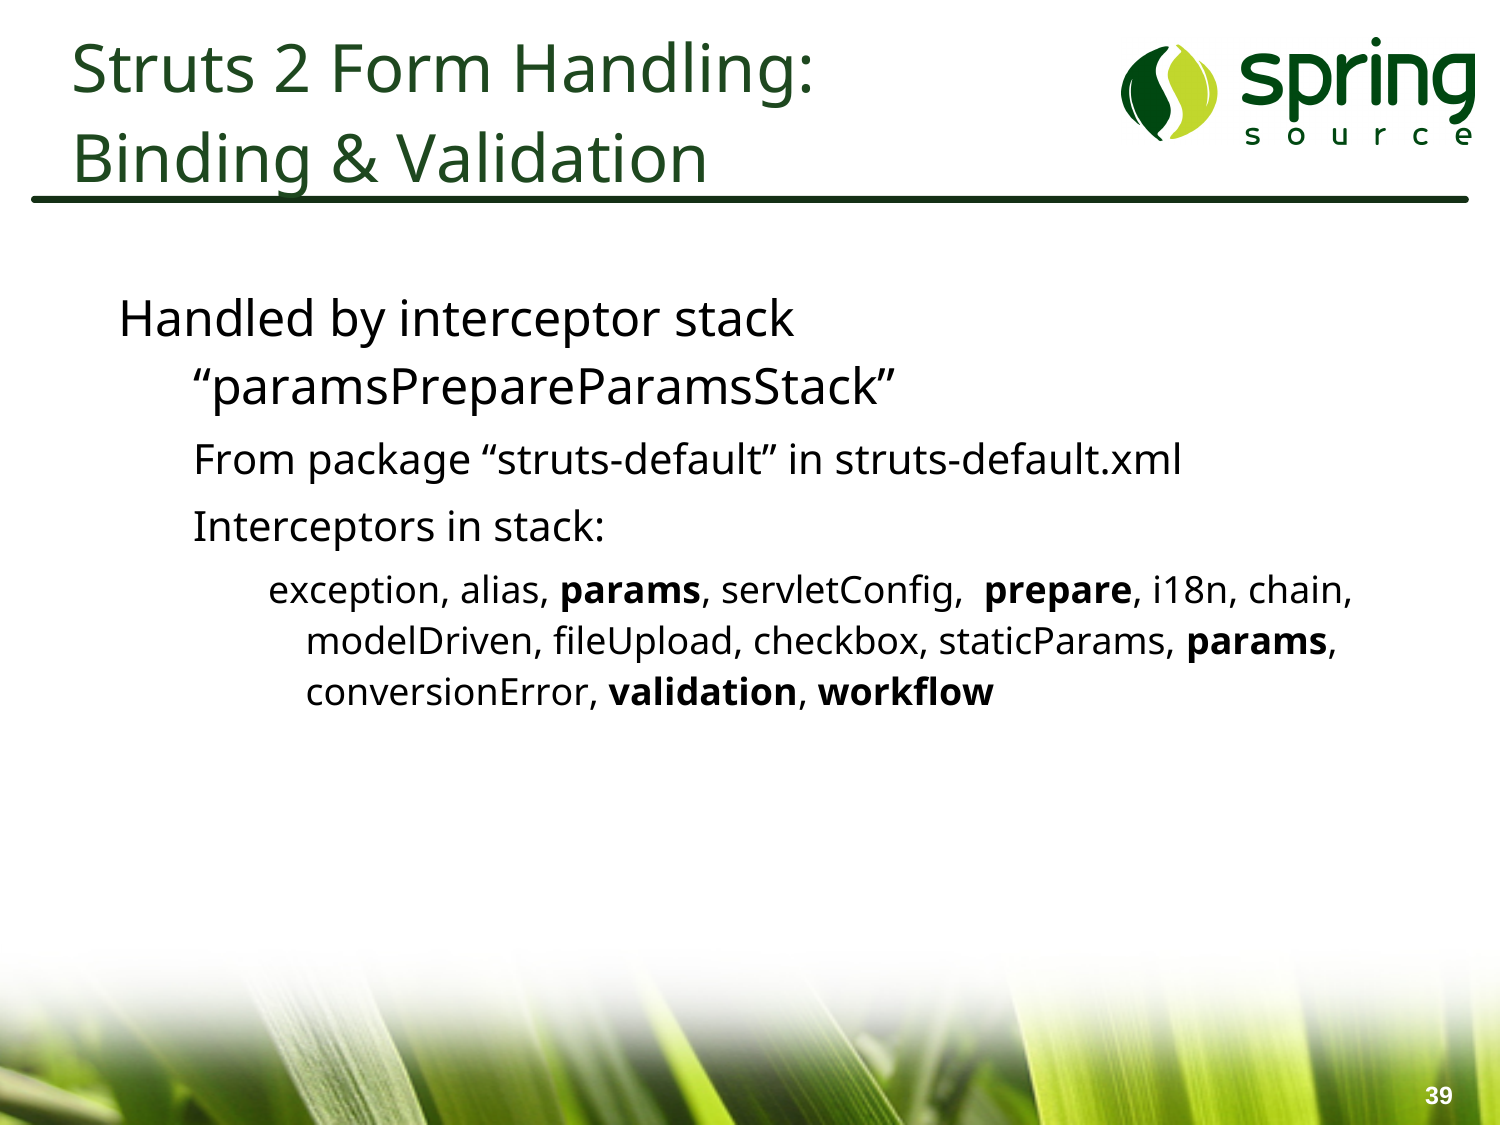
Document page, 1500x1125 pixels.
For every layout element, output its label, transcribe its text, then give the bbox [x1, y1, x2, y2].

list Handled by interceptor stack “paramsPrepareParamsStack” From package “struts-default” in struts-default.xml Interceptors in stack: exception, alias, params, servletConfig, prepare, i18n, chain, modelDriven, fileUpload, checkbox, staticParams, params, conversionError, validation, workflow [103, 275, 1394, 938]
picture [1121, 37, 1475, 145]
picture [0, 944, 1500, 1125]
title Struts 2 Form Handling: Binding & Validation [56, 13, 1089, 191]
